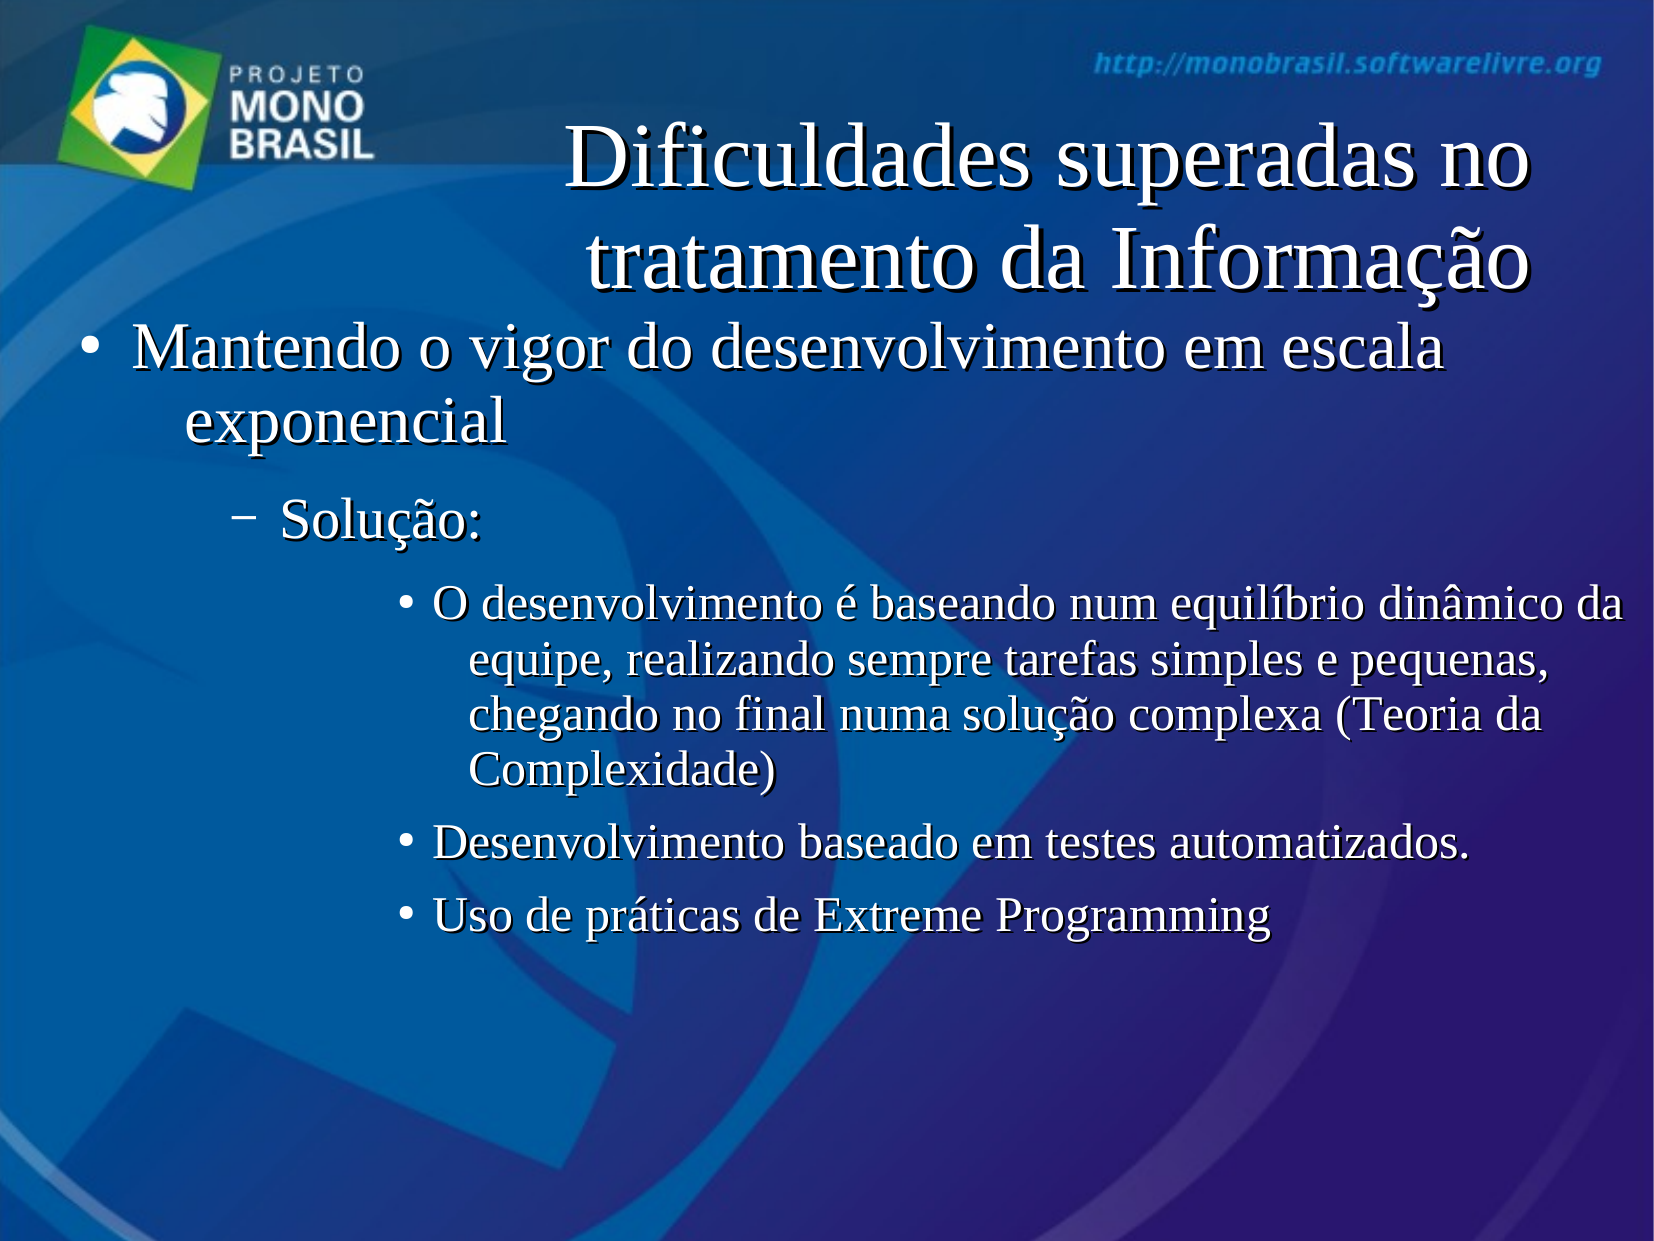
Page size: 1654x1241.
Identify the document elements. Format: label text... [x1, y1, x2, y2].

picture [0, 0, 1654, 1241]
list Mantendo o vigor do desenvolvimento em escala exponencial Solução: O desenvolvimento é baseando num equilíbrio dinâmico da equipe, realizando sempre tarefas simples e pequenas, chegando no final numa solução complexa (Teoria da Complexidade) Desenvolvimento baseado em testes automatizados. Uso de práticas de Extreme Programming [42, 309, 1627, 1091]
title Dificuldades superadas no tratamento da Informação [121, 95, 1534, 309]
